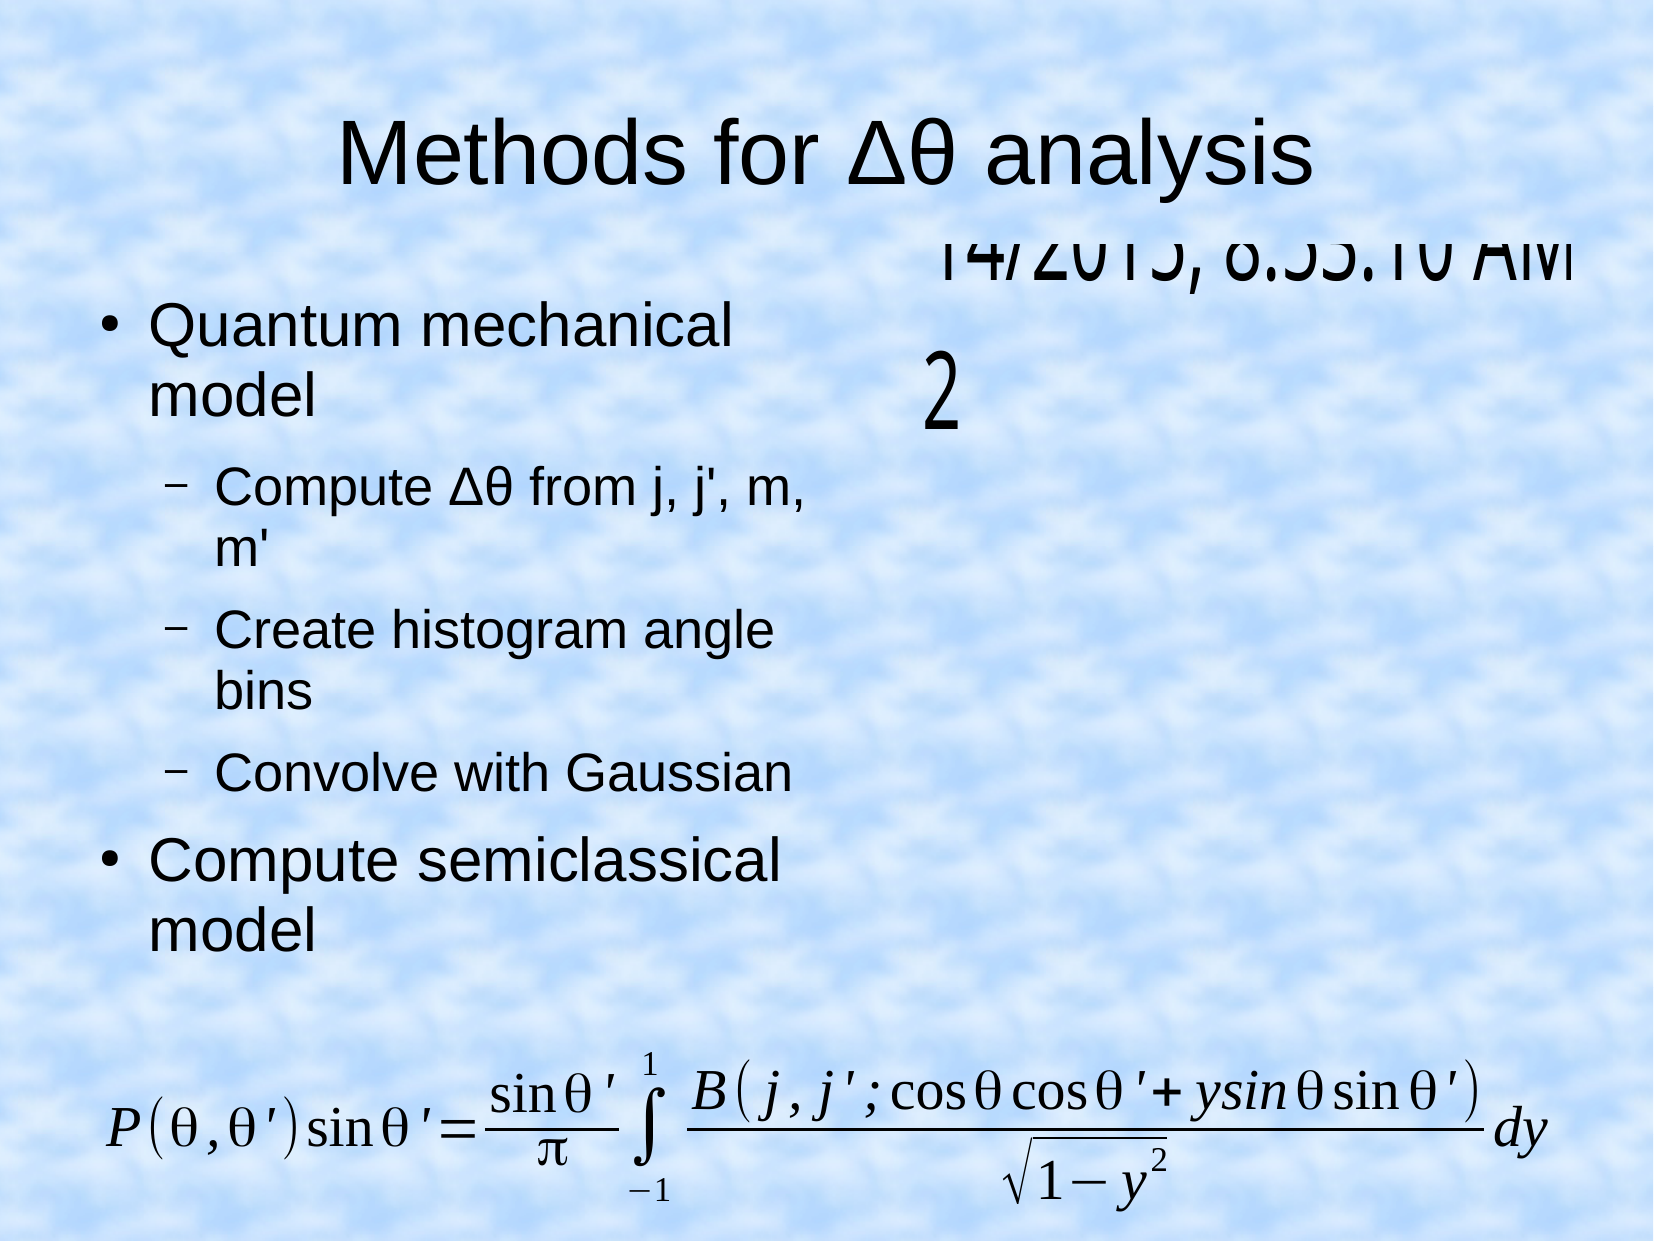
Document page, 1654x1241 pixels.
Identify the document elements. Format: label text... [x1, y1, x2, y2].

title Methods for Δθ analysis [82, 49, 1571, 257]
picture [0, 0, 1654, 1241]
chart [96, 1044, 1557, 1213]
list Quantum mechanical model Compute Δθ from j, j', m, m' Create histogram angle bins Convolve with Gaussian Compute semiclassical model [82, 290, 809, 1010]
